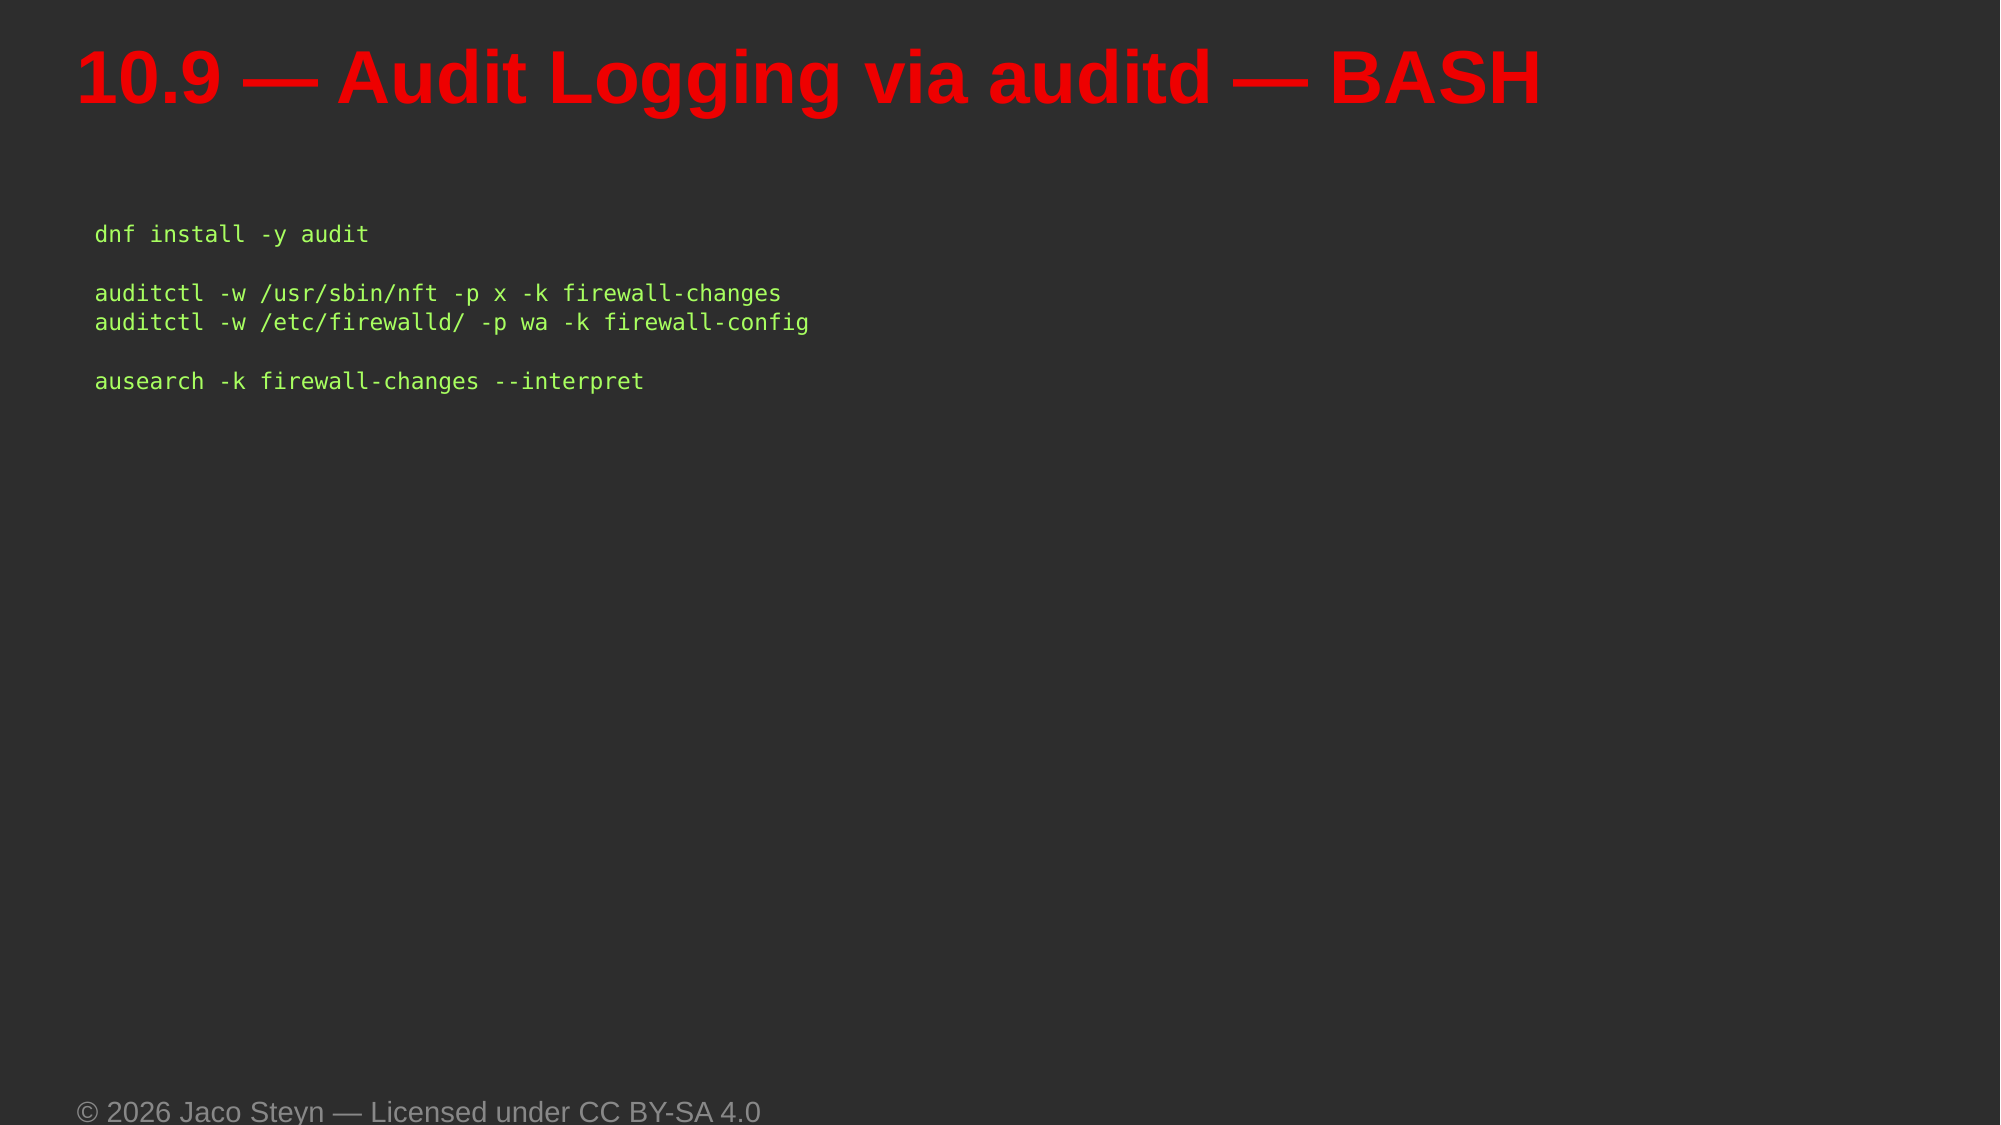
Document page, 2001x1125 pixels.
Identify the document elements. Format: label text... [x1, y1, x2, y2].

text_box 10.9 — Audit Logging via auditd — BASH [59, 23, 1942, 178]
text_box © 2026 Jaco Steyn — Licensed under CC BY-SA 4.0 [59, 1083, 1942, 1120]
text_box dnf install -y audit auditctl -w /usr/sbin/nft -p x -k firewall-changes auditctl -w /etc/firewalld/ -p wa -k firewall-config ausearch -k firewall-changes --interpret [59, 194, 1942, 1052]
